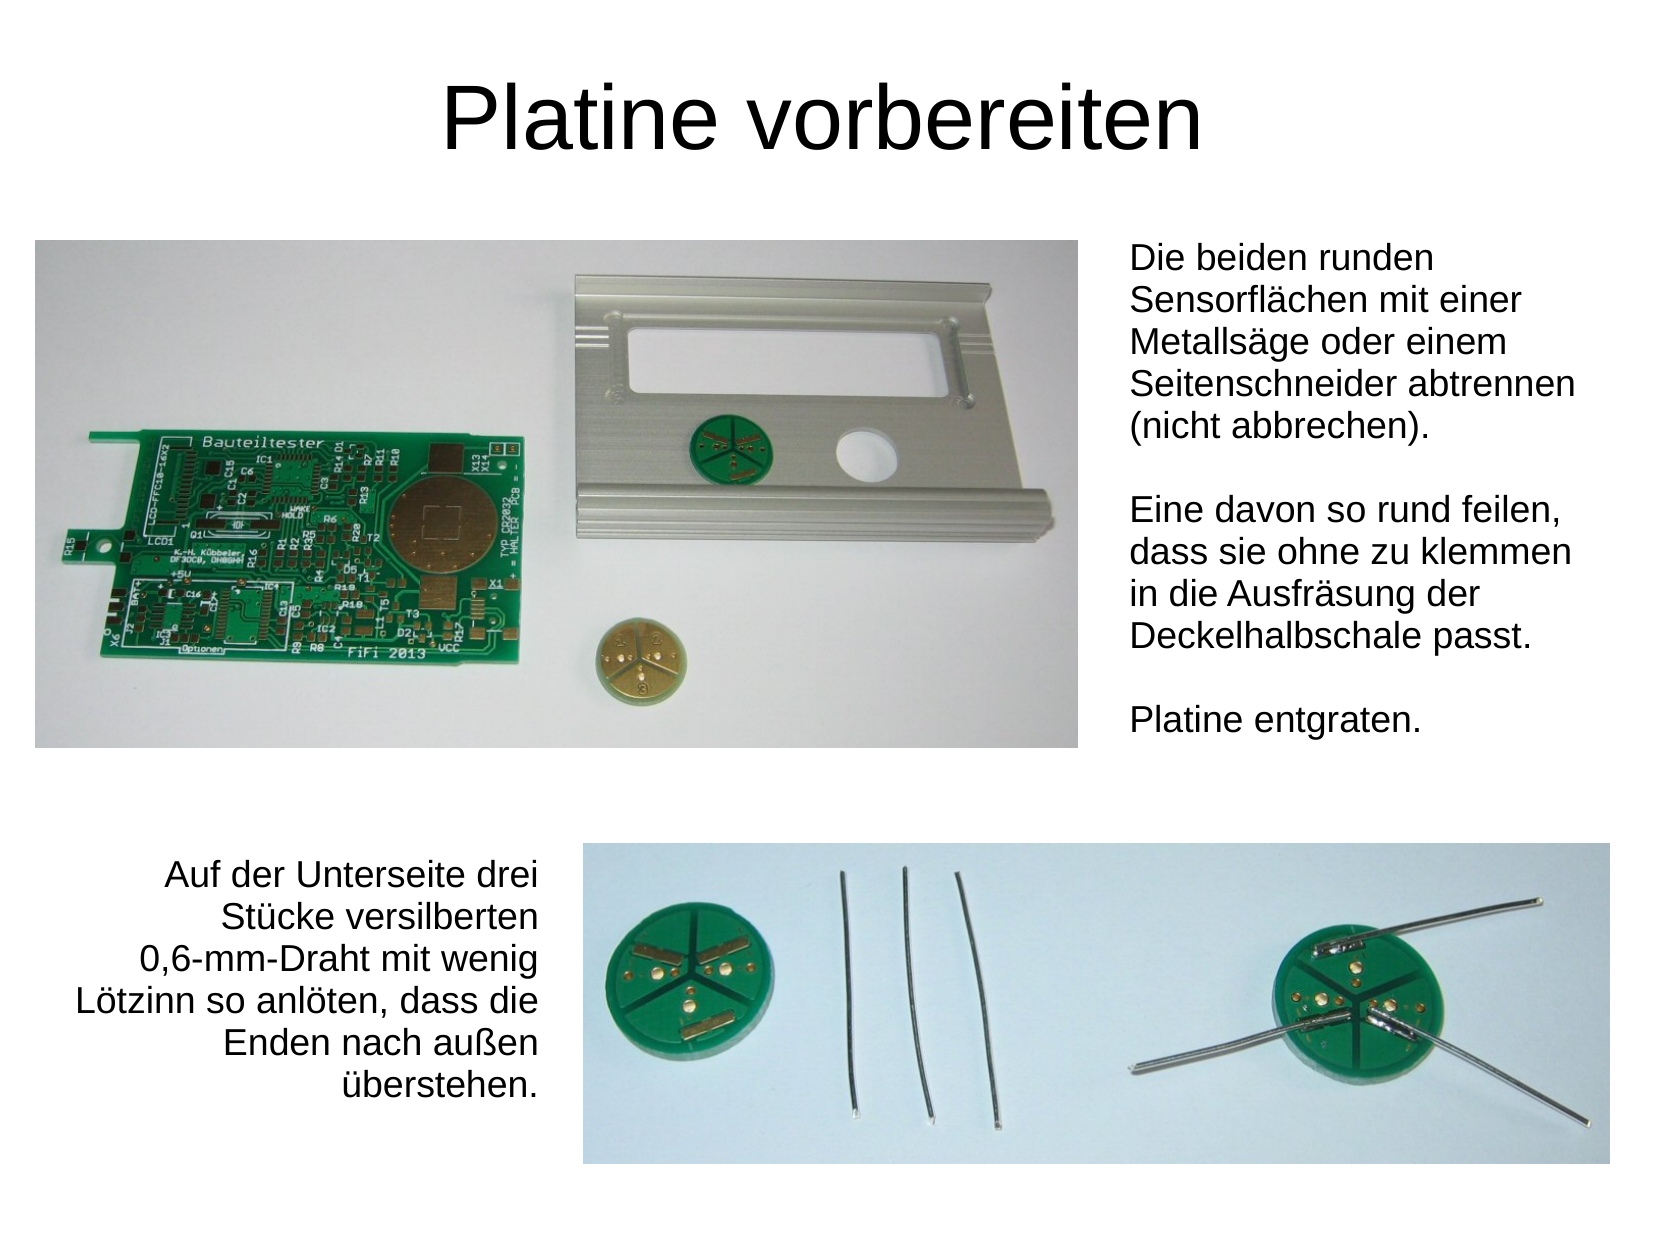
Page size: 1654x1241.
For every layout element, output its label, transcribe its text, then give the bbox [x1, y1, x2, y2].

title Platine vorbereiten [81, 14, 1565, 222]
text_box Auf der Unterseite drei Stücke versilberten 0,6-mm-Draht mit wenig Lötzinn so anlöten, dass die Enden nach außen überstehen. [36, 845, 554, 1152]
picture [583, 843, 1610, 1164]
picture [35, 240, 1078, 748]
text_box Die beiden runden Sensorflächen mit einer Metallsäge oder einem Seitenschneider abtrennen (nicht abbrechen). Eine davon so rund feilen, dass sie ohne zu klemmen in die Ausfräsung der Deckelhalbschale passt. Platine entgraten. [1114, 228, 1610, 749]
